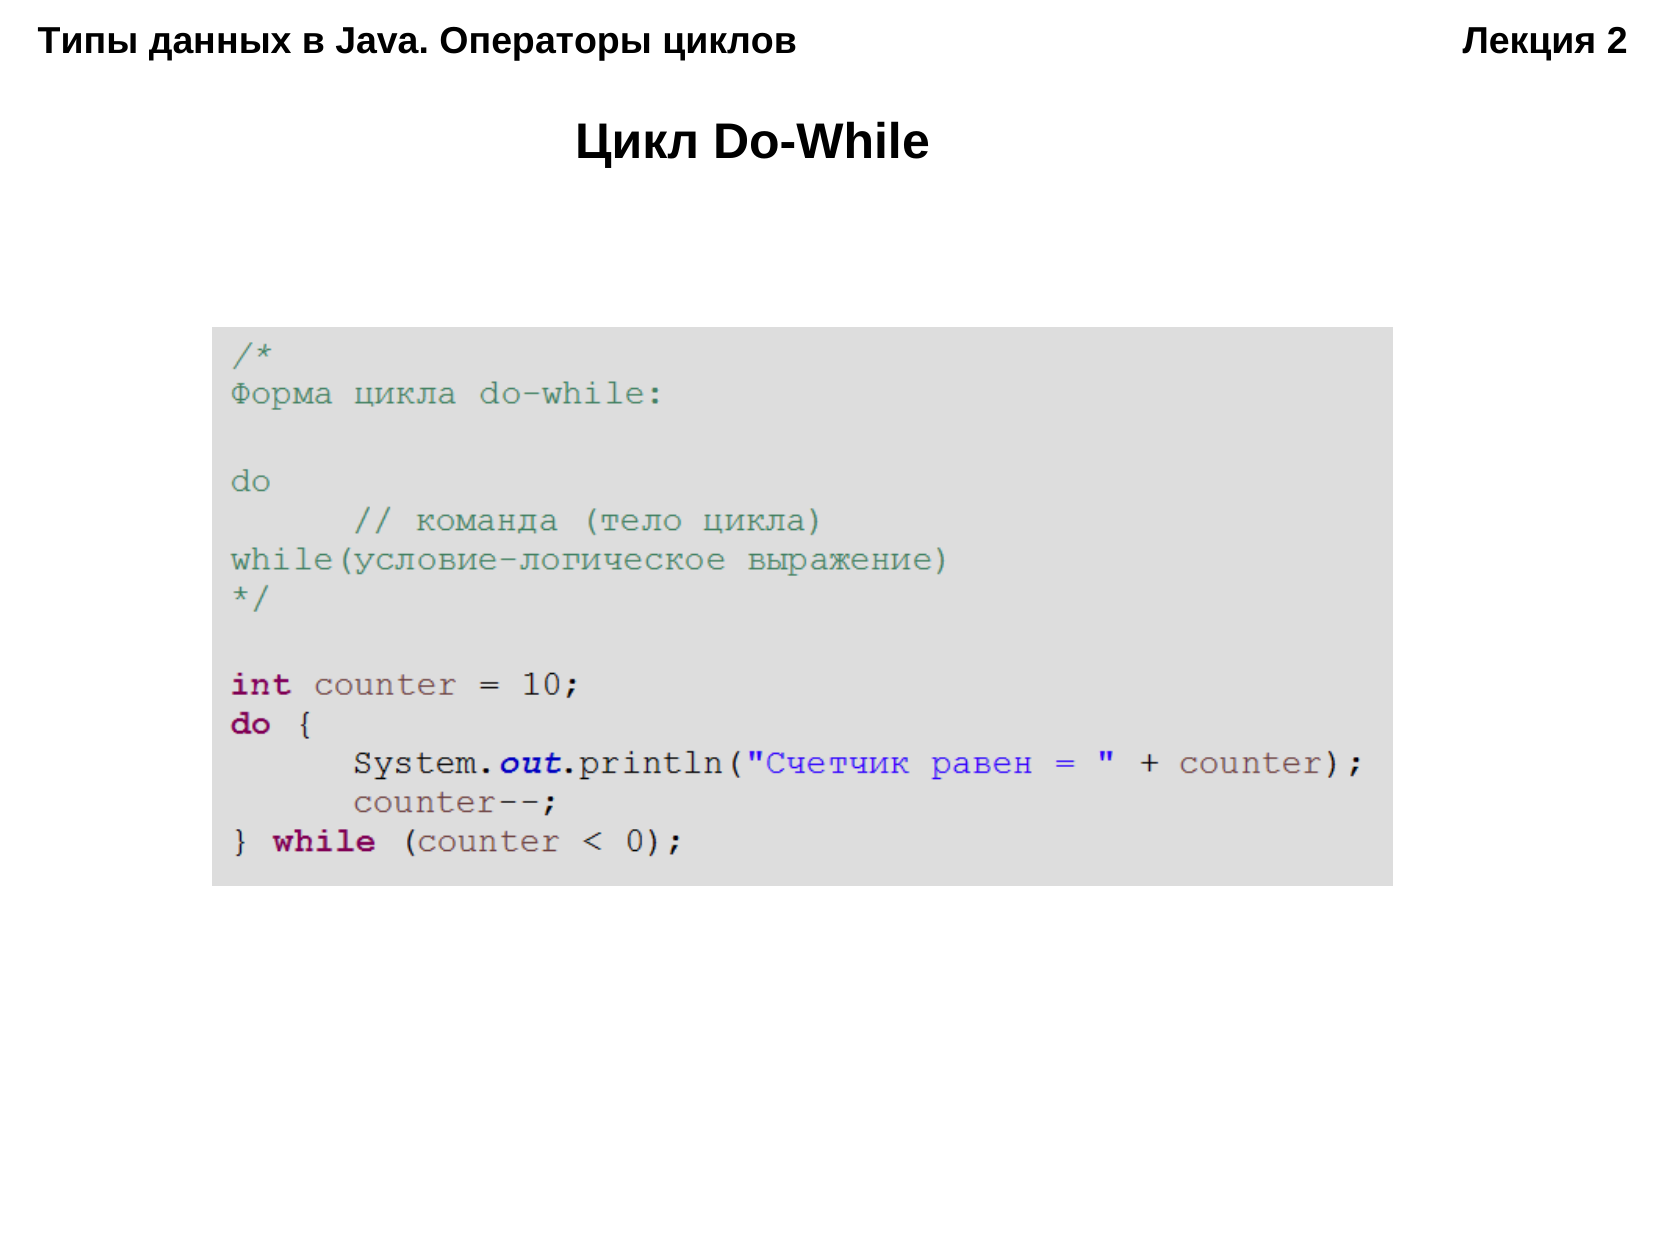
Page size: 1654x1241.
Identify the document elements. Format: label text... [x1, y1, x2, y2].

text_box Цикл Do-While [560, 106, 945, 178]
text_box Типы данных в Java. Операторы циклов Лекция 2 [35, 24, 1630, 96]
picture [212, 327, 1393, 886]
